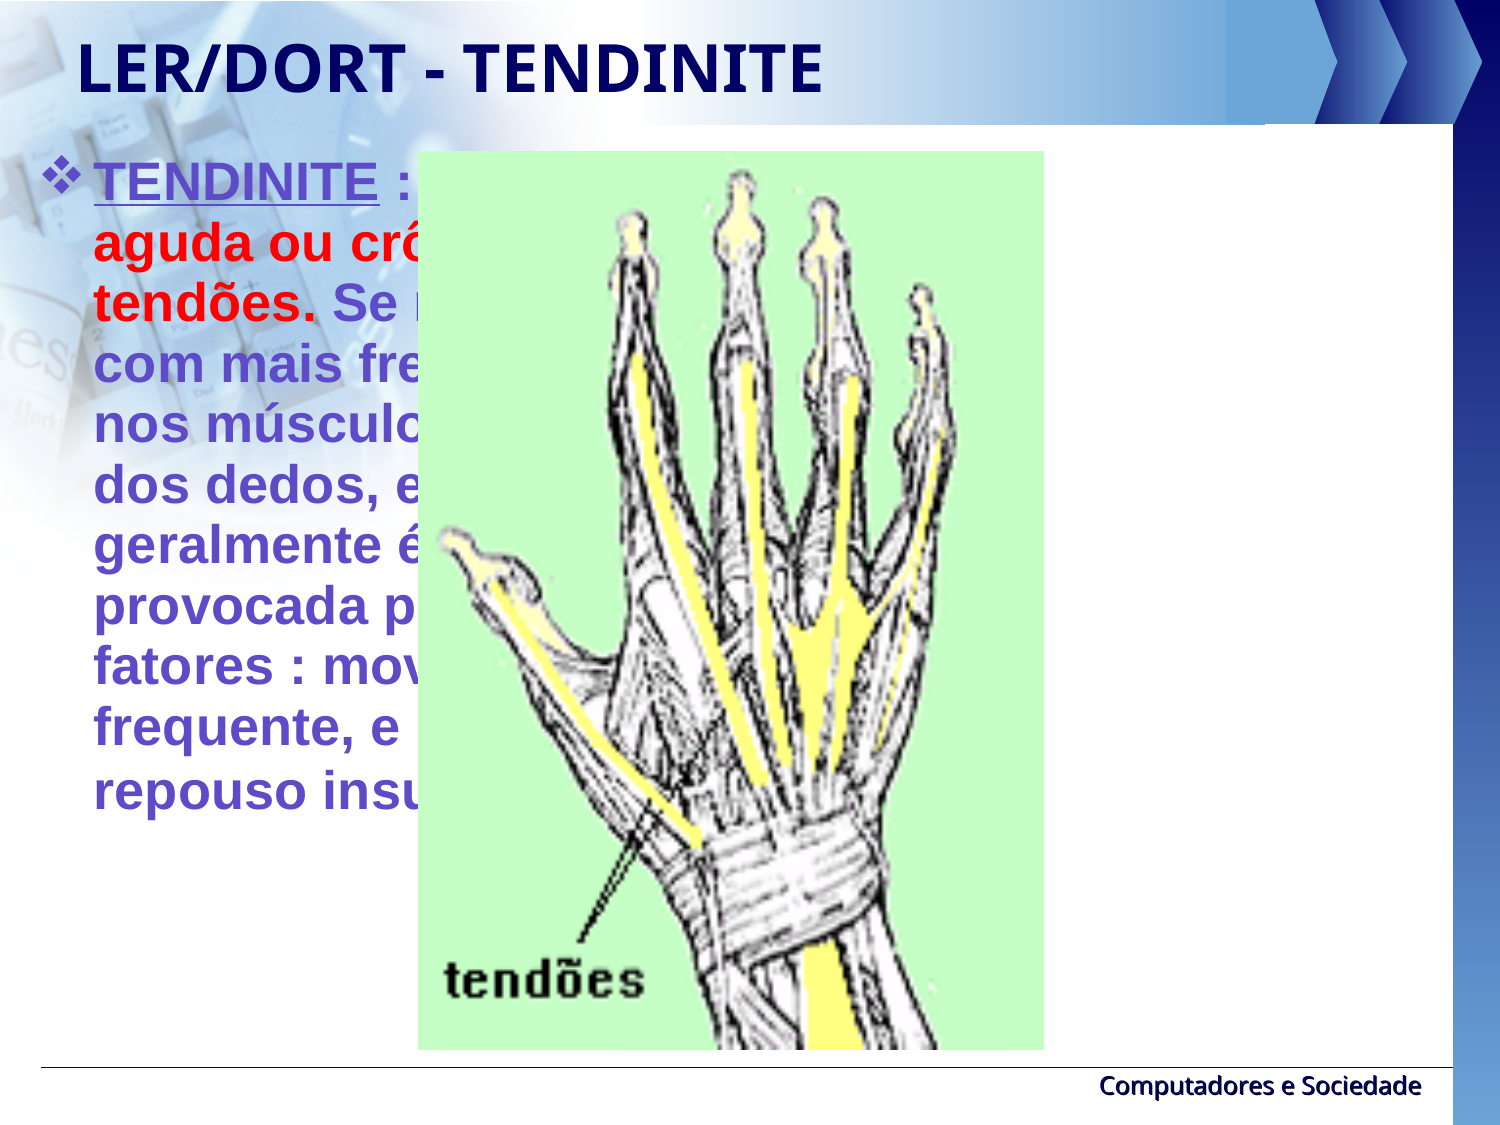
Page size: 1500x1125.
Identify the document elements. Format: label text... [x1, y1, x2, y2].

list TENDINITE : Inflamação aguda ou crônica dos tendões. Se manifesta com mais frequência nos músculos flexores dos dedos, e geralmente é provocada por dois fatores : movimentação frequente, e período de repouso insuficiente. [37, 151, 715, 1051]
title LER/DORT - TENDINITE [74, 0, 1300, 151]
picture [418, 151, 1400, 1051]
